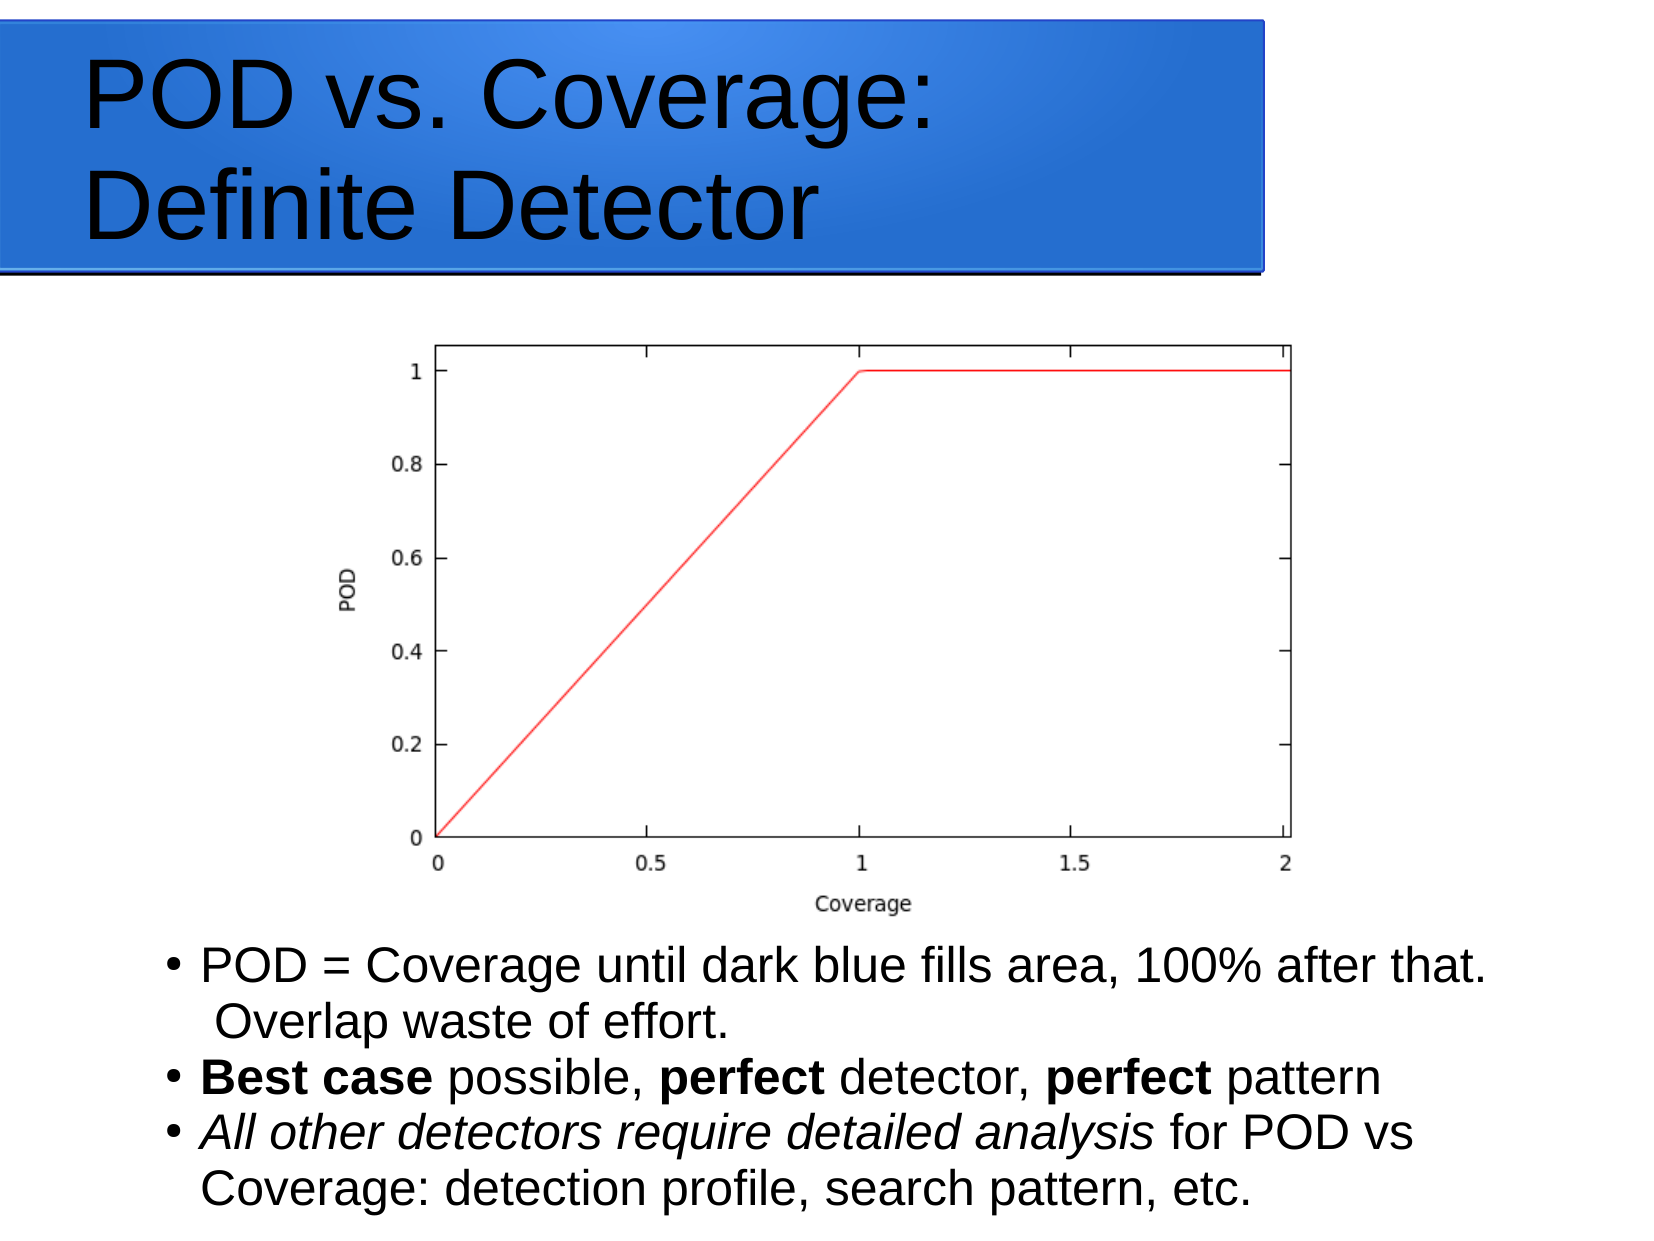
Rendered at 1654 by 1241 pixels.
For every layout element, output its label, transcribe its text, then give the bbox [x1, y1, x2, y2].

picture [327, 320, 1328, 921]
title POD vs. Coverage: Definite Detector [82, 38, 1235, 261]
text_box POD = Coverage until dark blue fills area, 100% after that. Overlap waste of effort. Best case possible, perfect detector, perfect pattern All other detectors require detailed analysis for POD vs Coverage: detection profile, search pattern, etc. [150, 930, 1516, 1227]
